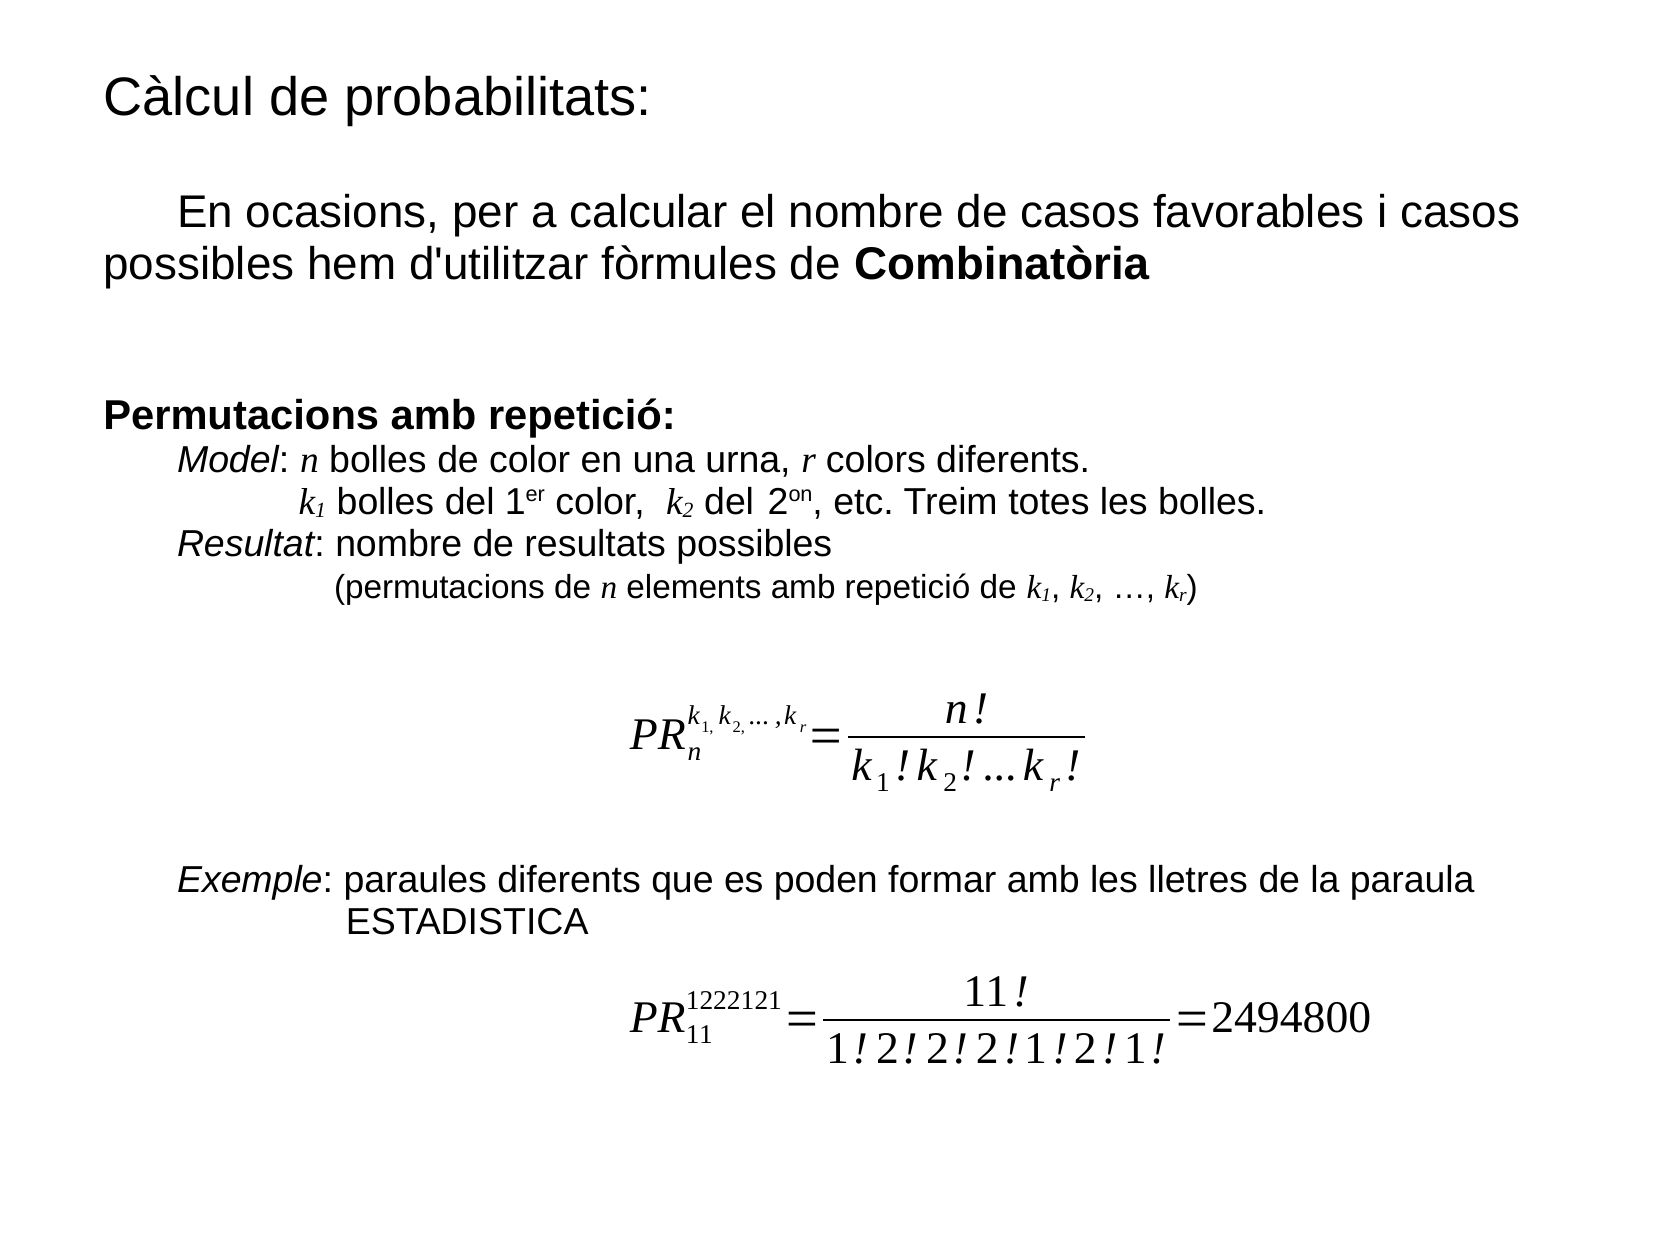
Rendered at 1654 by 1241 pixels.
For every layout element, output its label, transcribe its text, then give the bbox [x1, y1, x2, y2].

chart [620, 683, 1093, 798]
text_box Càlcul de probabilitats: En ocasions, per a calcular el nombre de casos favorables i casos possibles hem d'utilitzar fòrmules de Combinatòria Permutacions amb repetició: Model: n bolles de color en una urna, r colors diferents. k1 bolles del 1er color, k2 del 2on, etc. Treim totes les bolles. Resultat: nombre de resultats possibles (permutacions de n elements amb repetició de k1, k2, …, kr) Exemple: paraules diferents que es poden formar amb les lletres de la paraula ESTADISTICA [88, 59, 1625, 1133]
chart [620, 966, 1379, 1074]
